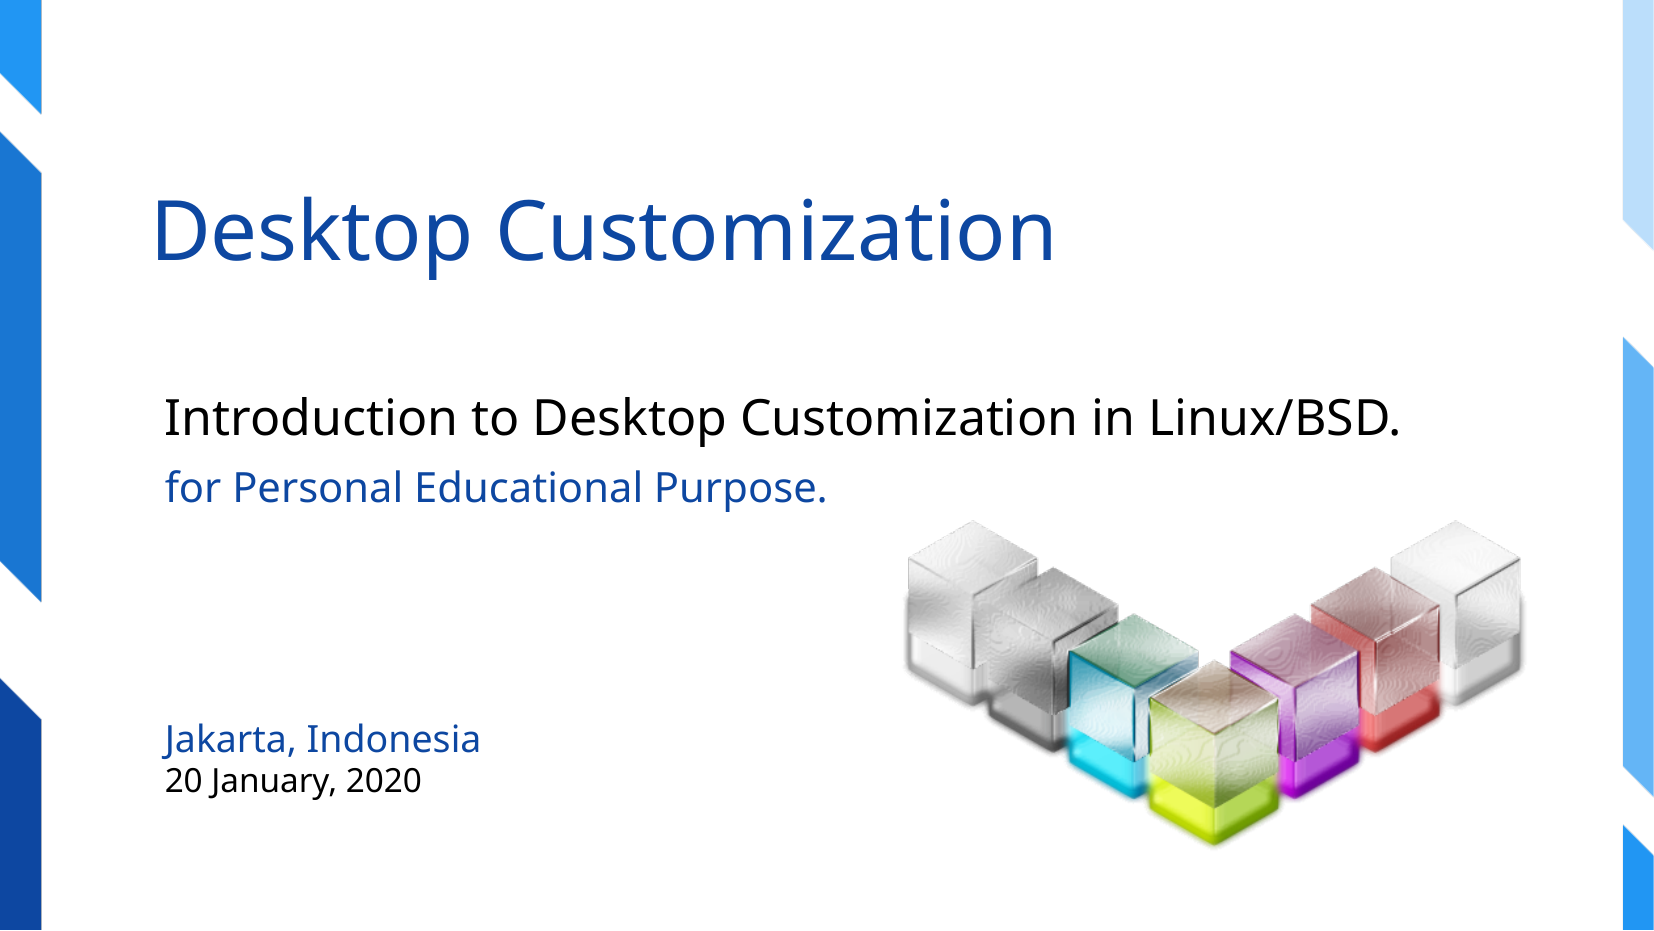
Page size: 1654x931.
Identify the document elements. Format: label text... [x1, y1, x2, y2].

text_box for Personal Educational Purpose. [150, 450, 1040, 518]
text_box Introduction to Desktop Customization in Linux/BSD. [150, 375, 1276, 453]
text_box Jakarta, Indonesia [150, 705, 479, 768]
text_box 20 January, 2020 [150, 750, 459, 807]
title Desktop Customization [150, 150, 1501, 306]
picture [0, 0, 1654, 930]
